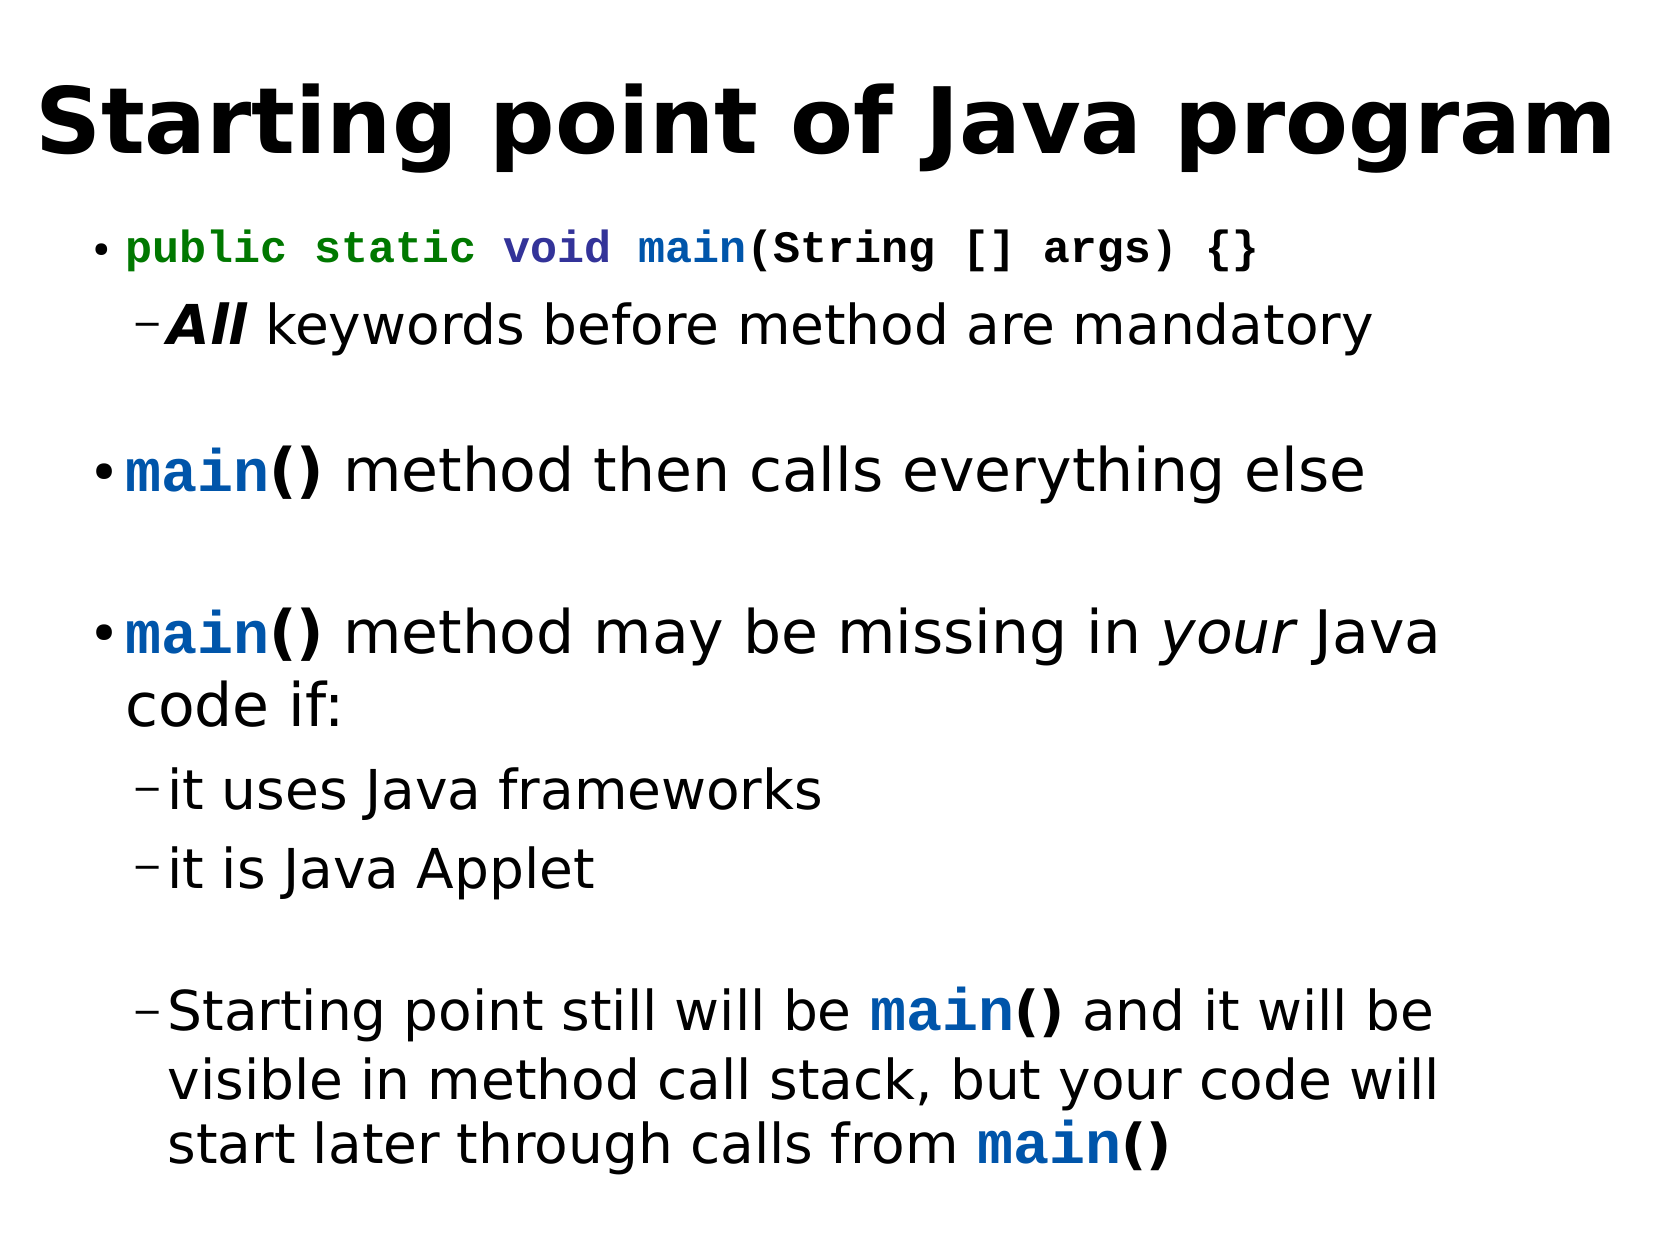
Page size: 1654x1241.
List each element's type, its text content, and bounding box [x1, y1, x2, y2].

list public static void main(String [] args) {} All keywords before method are mandatory main() method then calls everything else main() method may be missing in your Java code if: it uses Java frameworks it is Java Applet Starting point still will be main() and it will be visible in method call stack, but your code will start later through calls from main() [82, 225, 1538, 1186]
title Starting point of Java program [23, 15, 1631, 230]
